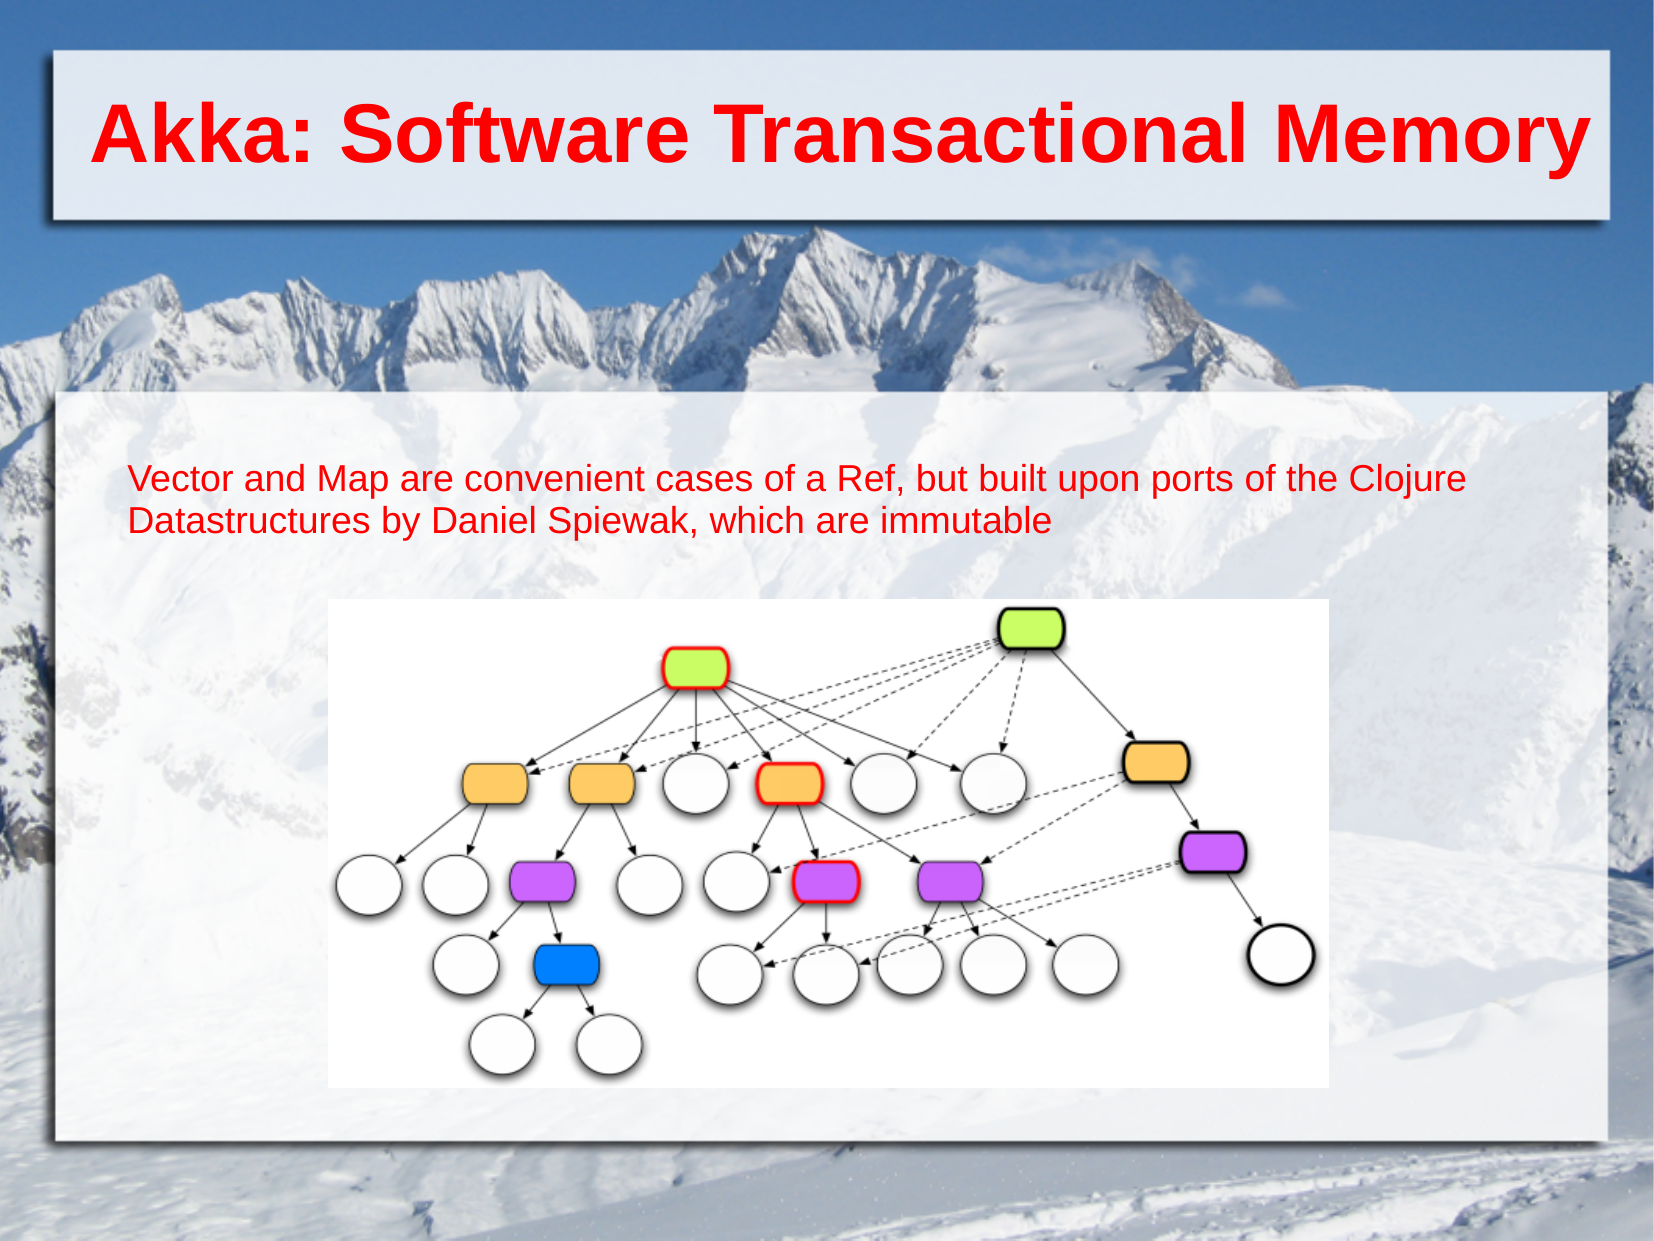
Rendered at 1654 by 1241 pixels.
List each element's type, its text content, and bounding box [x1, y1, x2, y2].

text_box Akka: Software Transactional Memory [75, 79, 1610, 188]
picture [0, 0, 1654, 1241]
text_box Vector and Map are convenient cases of a Ref, but built upon ports of the Clojure Datastructures by Daniel Spiewak, which are immutable [112, 450, 1485, 549]
